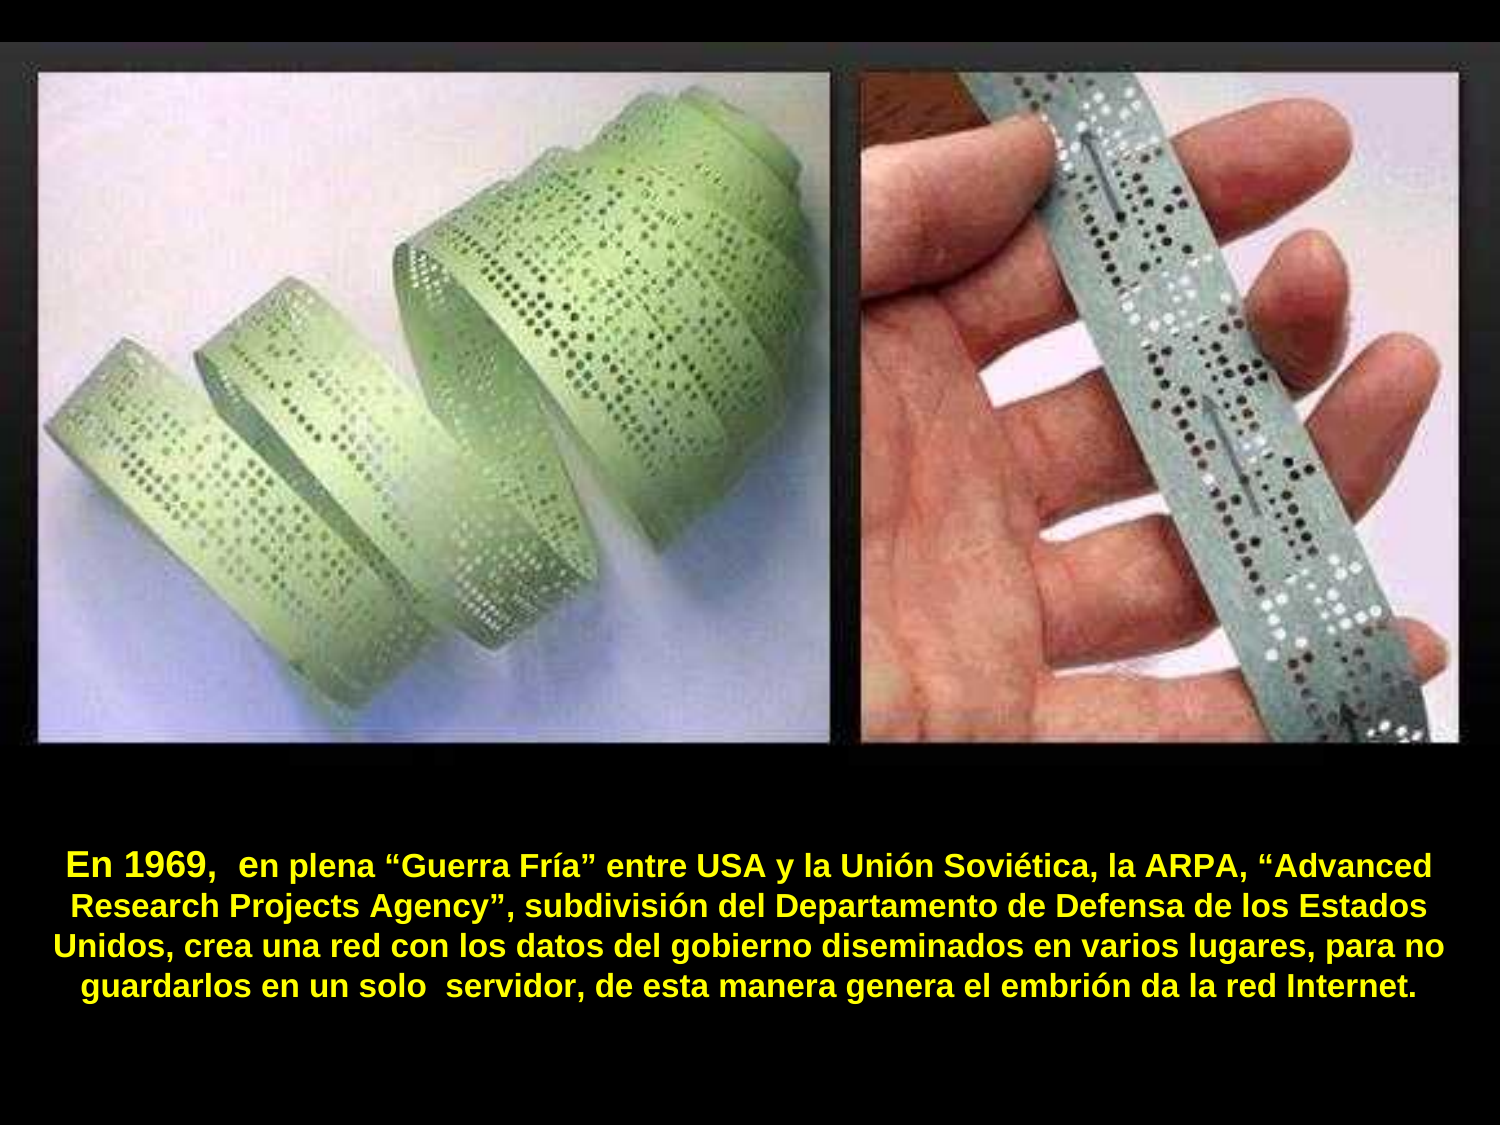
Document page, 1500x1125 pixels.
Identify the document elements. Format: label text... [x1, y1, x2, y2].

text_box En 1969, en plena “Guerra Fría” entre USA y la Unión Soviética, la ARPA, “Advanced Research Projects Agency”, subdivisión del Departamento de Defensa de los Estados Unidos, crea una red con los datos del gobierno diseminados en varios lugares, para no guardarlos en un solo servidor, de esta manera genera el embrión da la red Internet. [0, 831, 1500, 1013]
picture [0, 42, 1500, 785]
